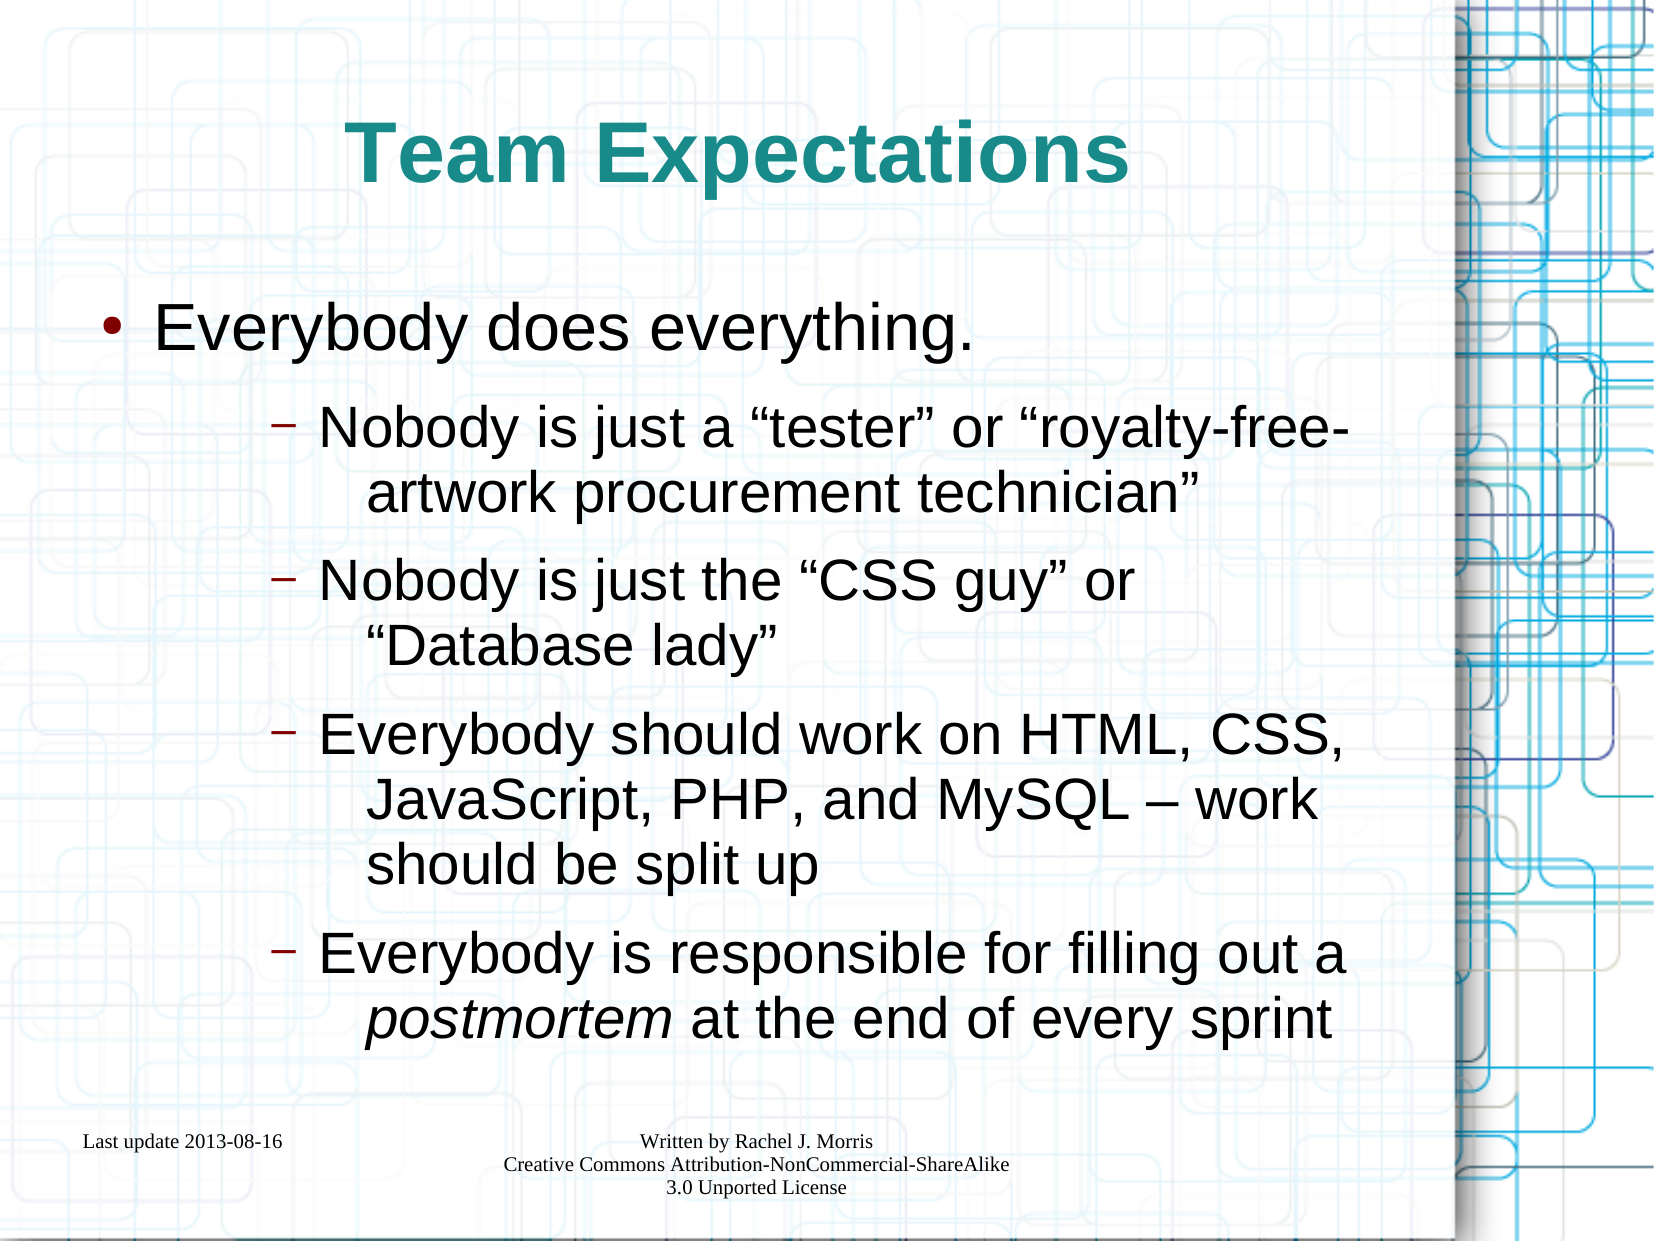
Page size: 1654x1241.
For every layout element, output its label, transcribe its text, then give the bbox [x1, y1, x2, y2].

list Everybody does everything. Nobody is just a “tester” or “royalty-free-artwork procurement technician” Nobody is just the “CSS guy” or “Database lady” Everybody should work on HTML, CSS, JavaScript, PHP, and MySQL – work should be split up Everybody is responsible for filling out a postmortem at the end of every sprint [82, 290, 1418, 1051]
picture [0, 0, 1654, 1241]
title Team Expectations [59, 49, 1418, 257]
